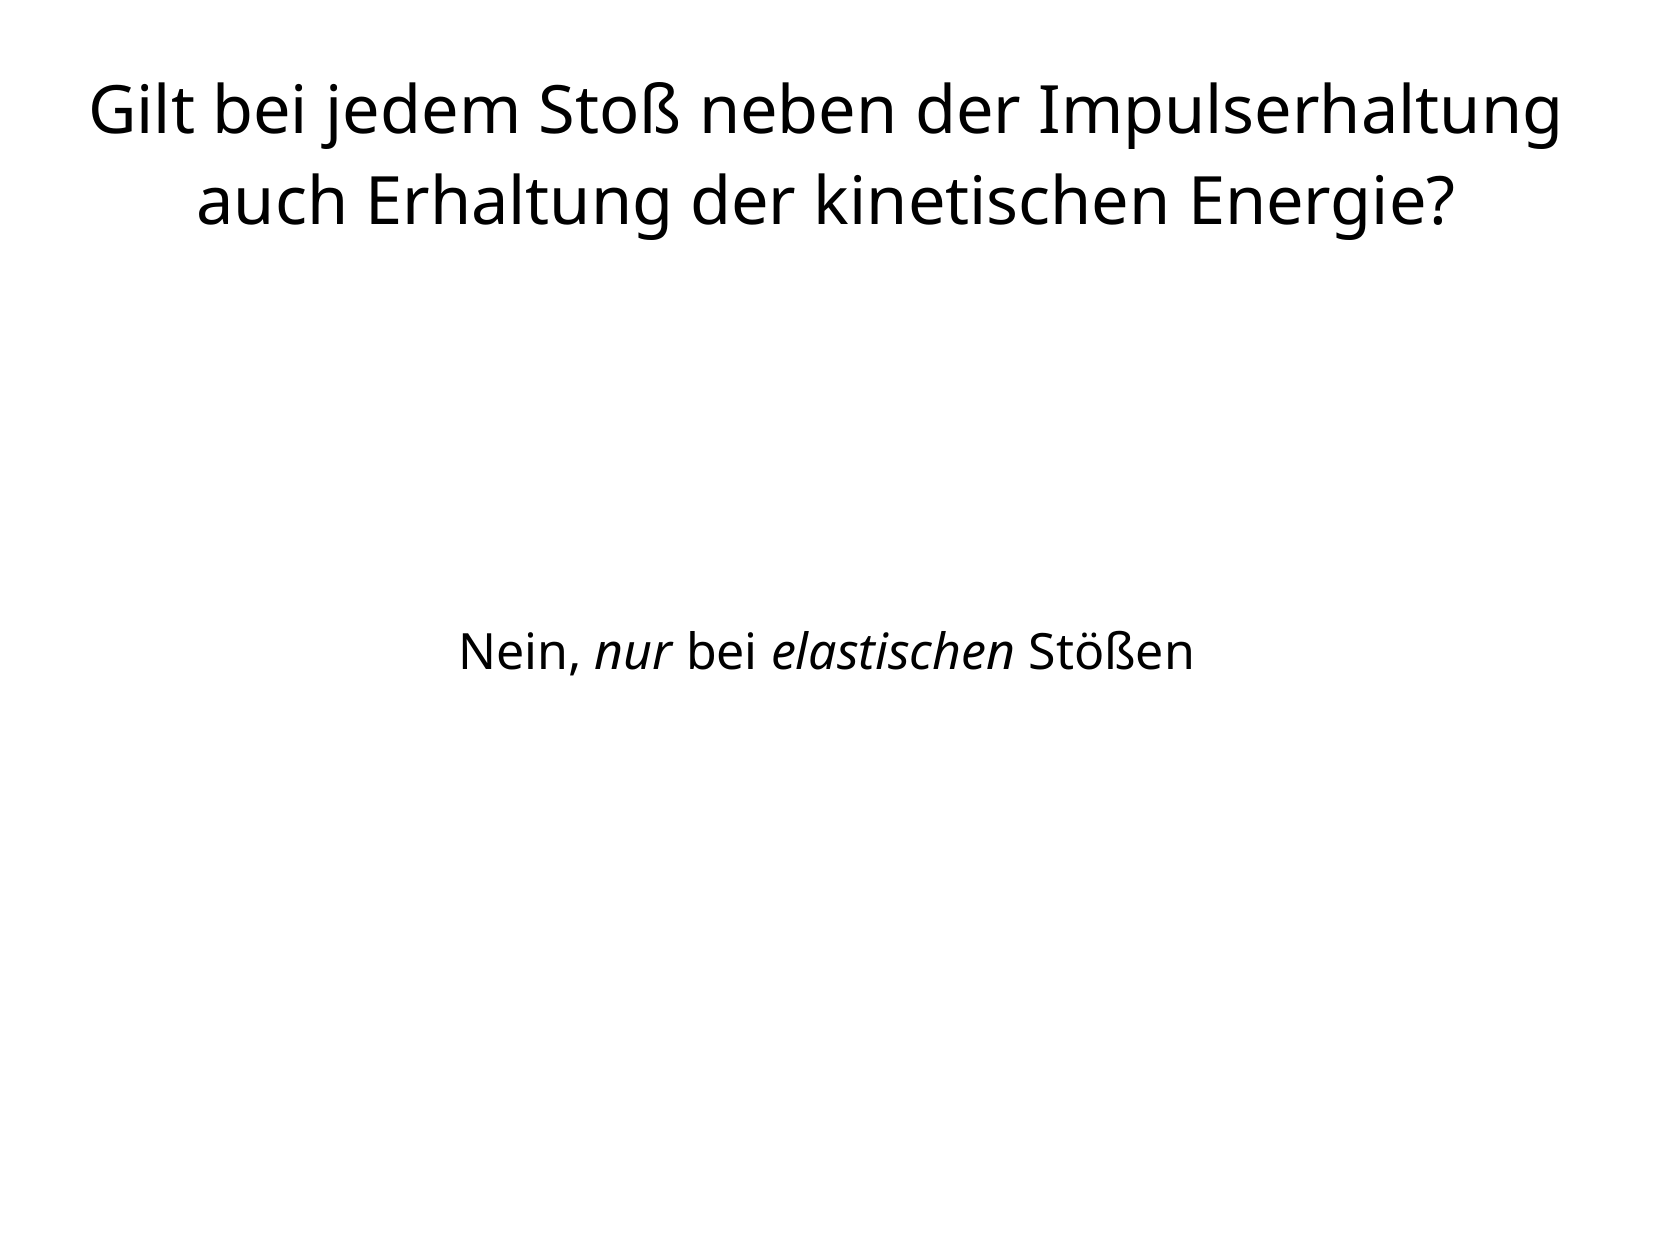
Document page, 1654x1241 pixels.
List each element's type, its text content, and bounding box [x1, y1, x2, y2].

subtitle Nein, nur bei elastischen Stößen [82, 290, 1571, 1010]
title Gilt bei jedem Stoß neben der Impulserhaltung auch Erhaltung der kinetischen Energie? [82, 49, 1571, 257]
